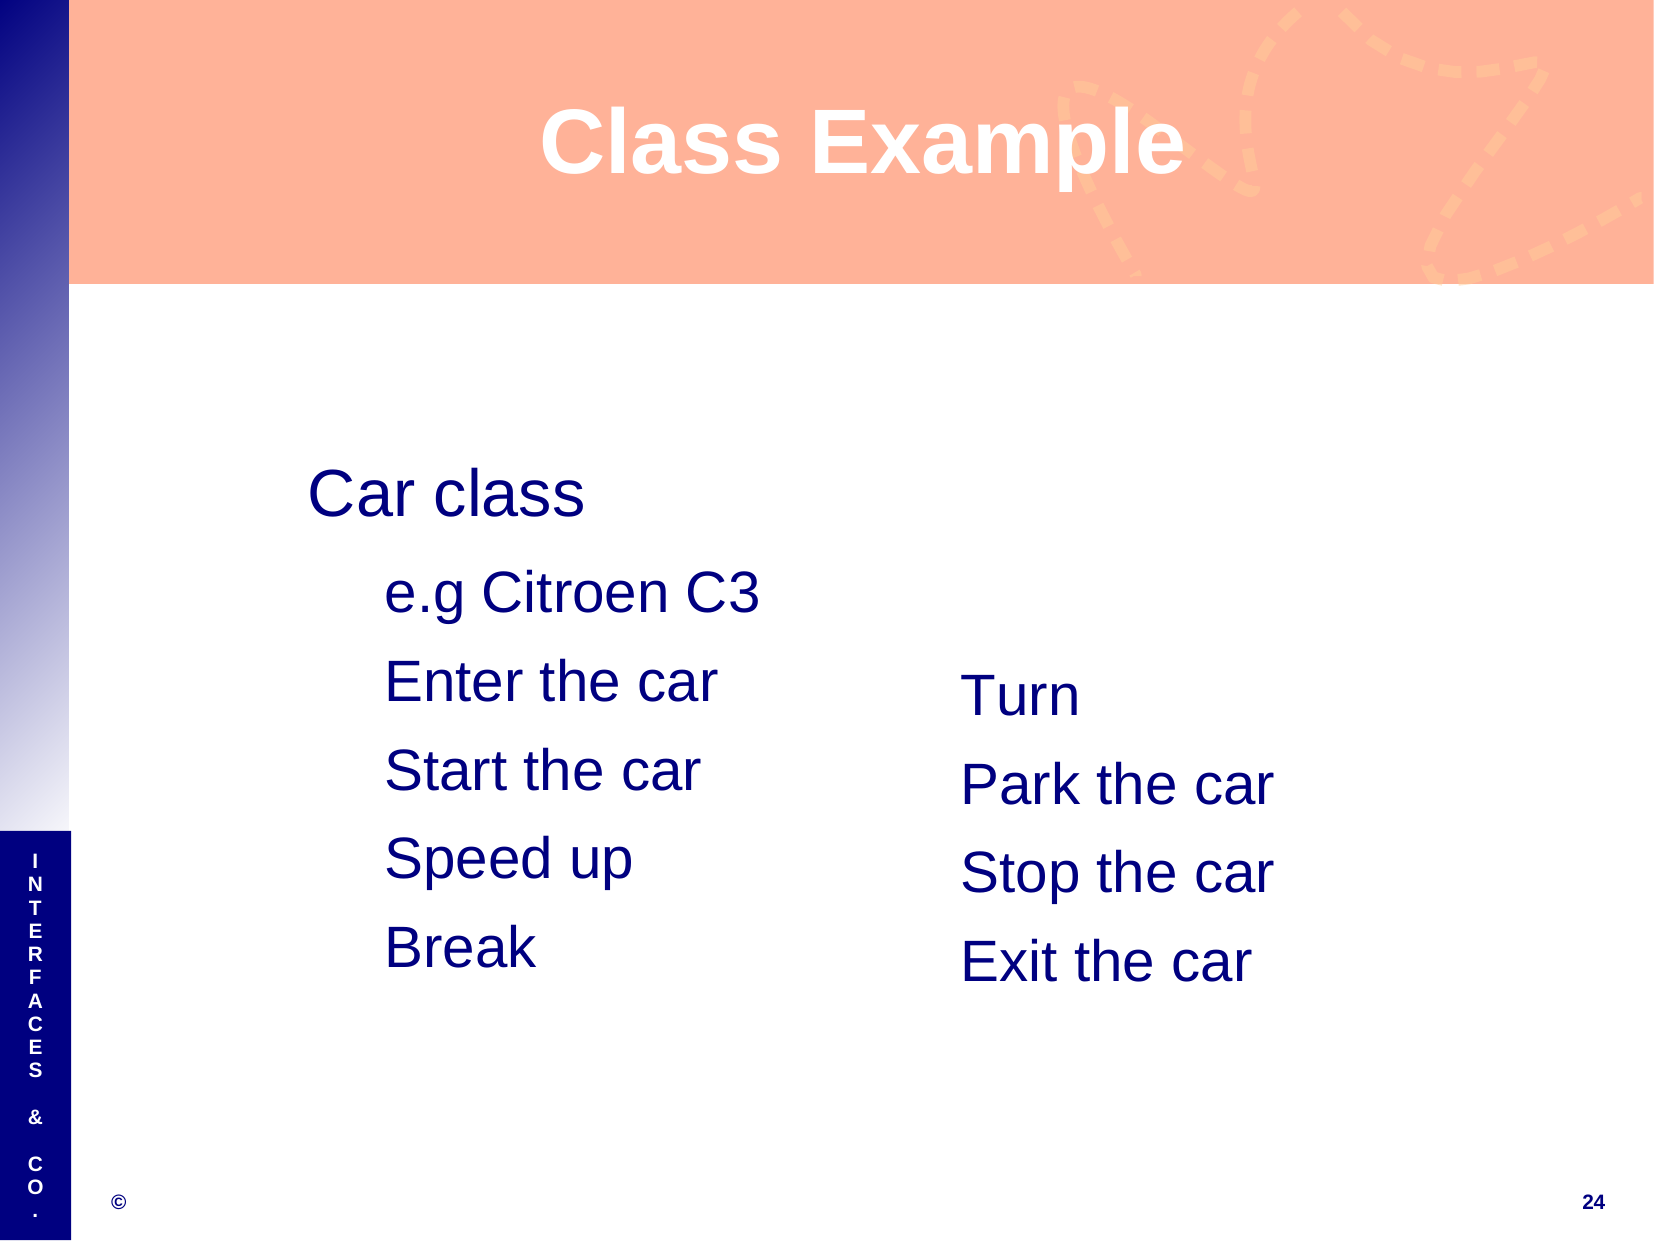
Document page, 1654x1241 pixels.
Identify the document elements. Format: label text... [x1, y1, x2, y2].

title Class Example [109, 37, 1617, 246]
list Turn Park the car Stop the car Exit the car [866, 662, 1585, 1021]
text_box I N T E R F A C E S & C O . [0, 830, 71, 1241]
list Car class e.g Citroen C3 Enter the car Start the car Speed up Break [290, 456, 877, 987]
